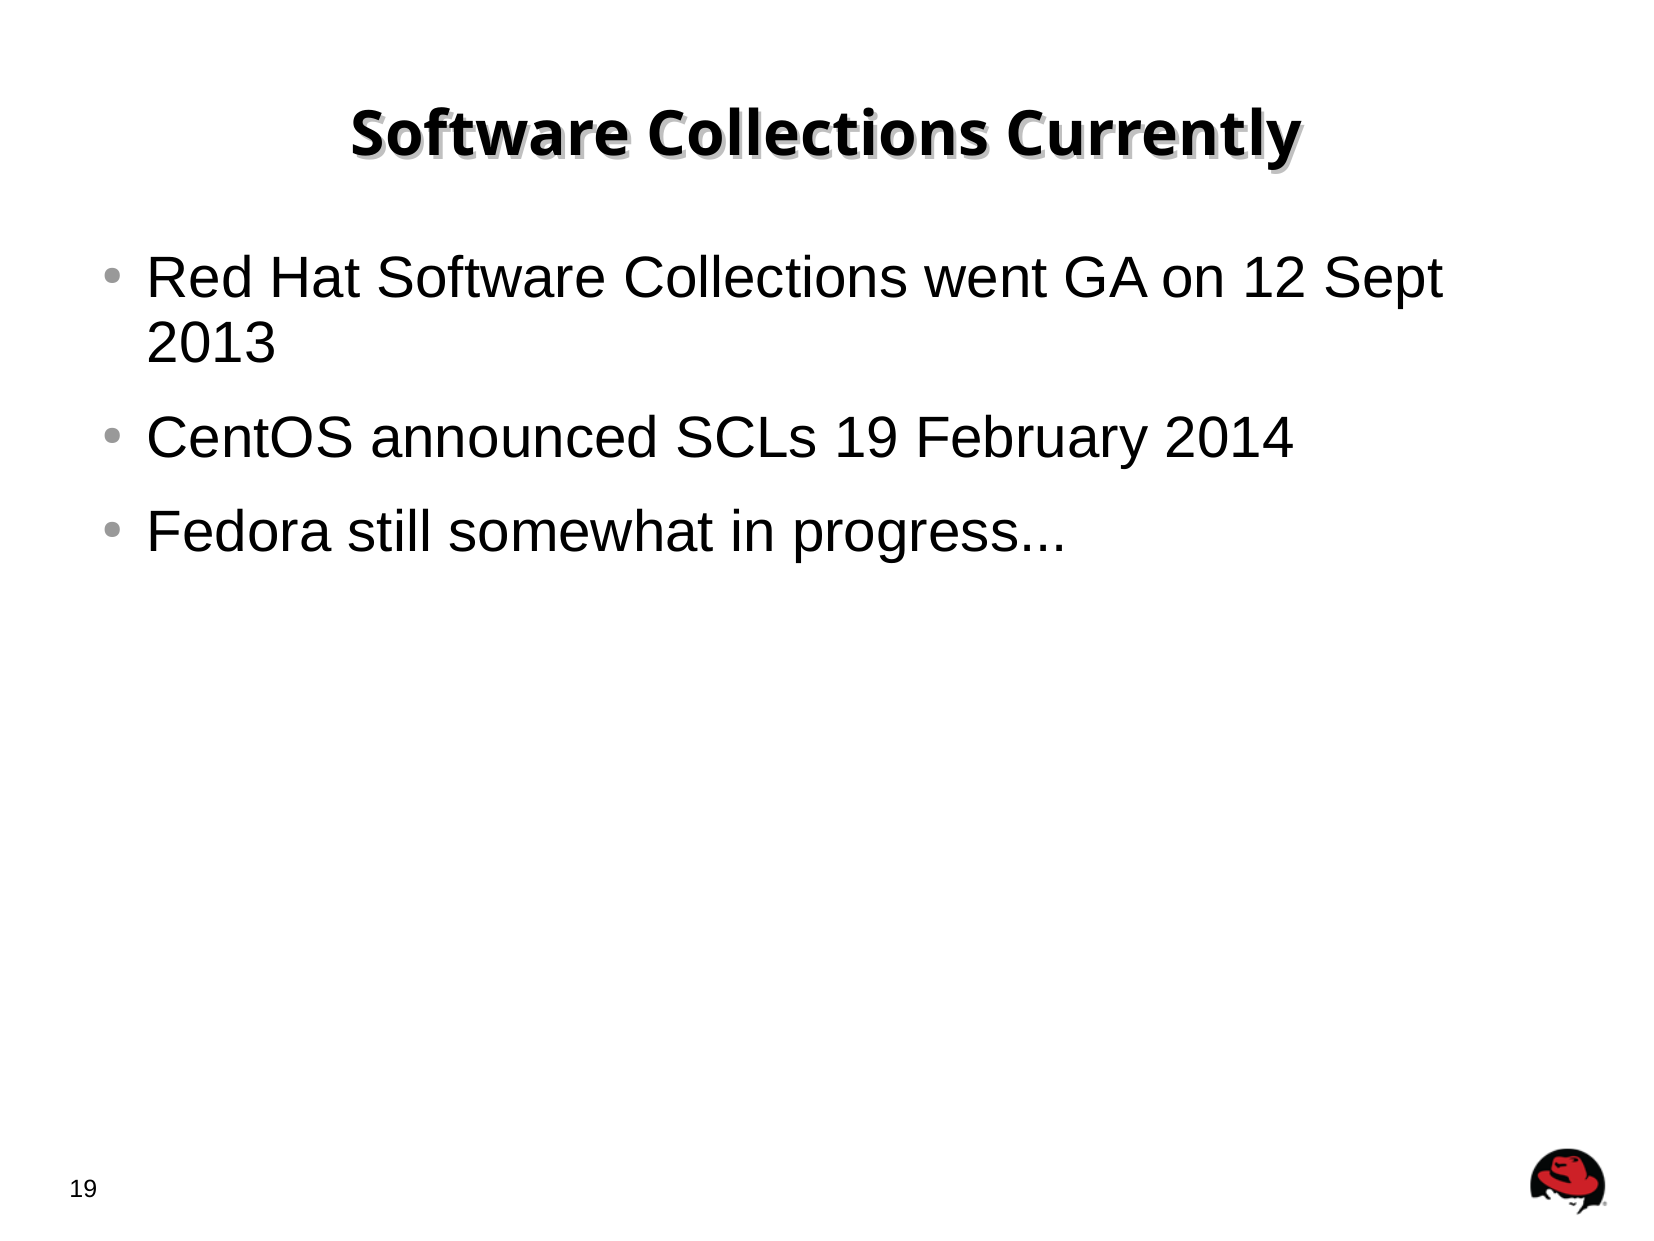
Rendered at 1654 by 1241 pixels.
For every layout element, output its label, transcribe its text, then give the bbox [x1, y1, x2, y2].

picture [1529, 1146, 1613, 1224]
list Red Hat Software Collections went GA on 12 Sept 2013 CentOS announced SCLs 19 February 2014 Fedora still somewhat in progress... [86, 244, 1576, 1039]
title Software Collections Currently [82, 37, 1571, 226]
